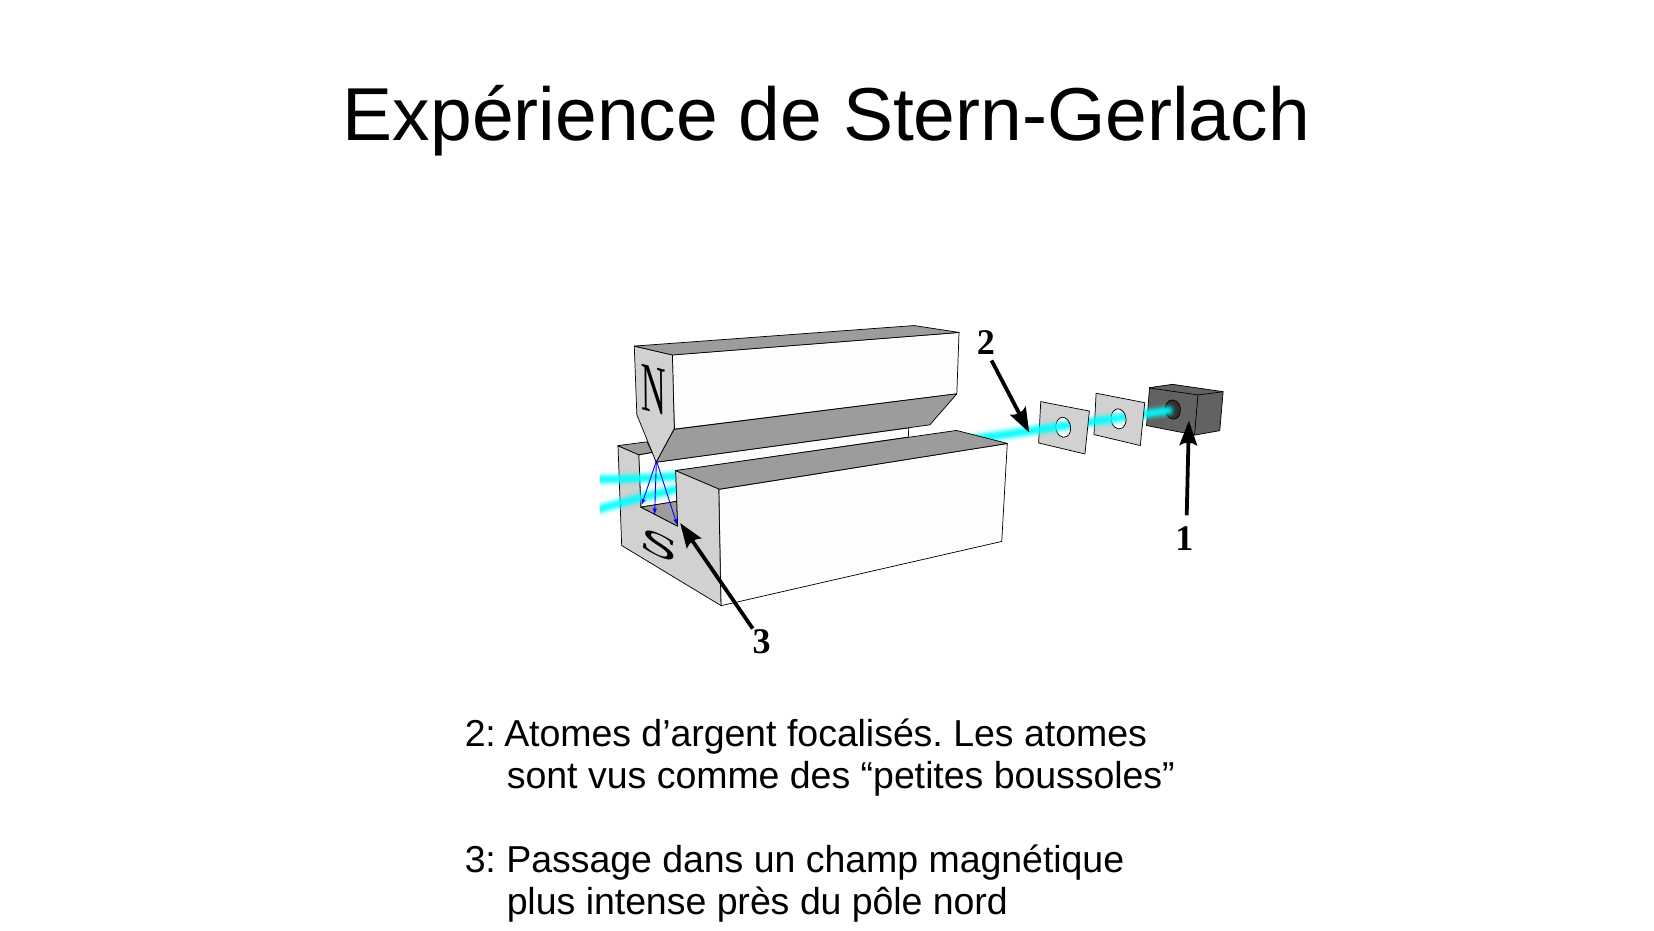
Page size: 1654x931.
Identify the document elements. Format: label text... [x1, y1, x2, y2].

title Expérience de Stern-Gerlach [82, 37, 1571, 193]
text_box 2: Atomes d’argent focalisés. Les atomes sont vus comme des “petites boussoles” 3: Passage dans un champ magnétique plus intense près du pôle nord [450, 705, 1191, 931]
picture [600, 300, 1238, 713]
